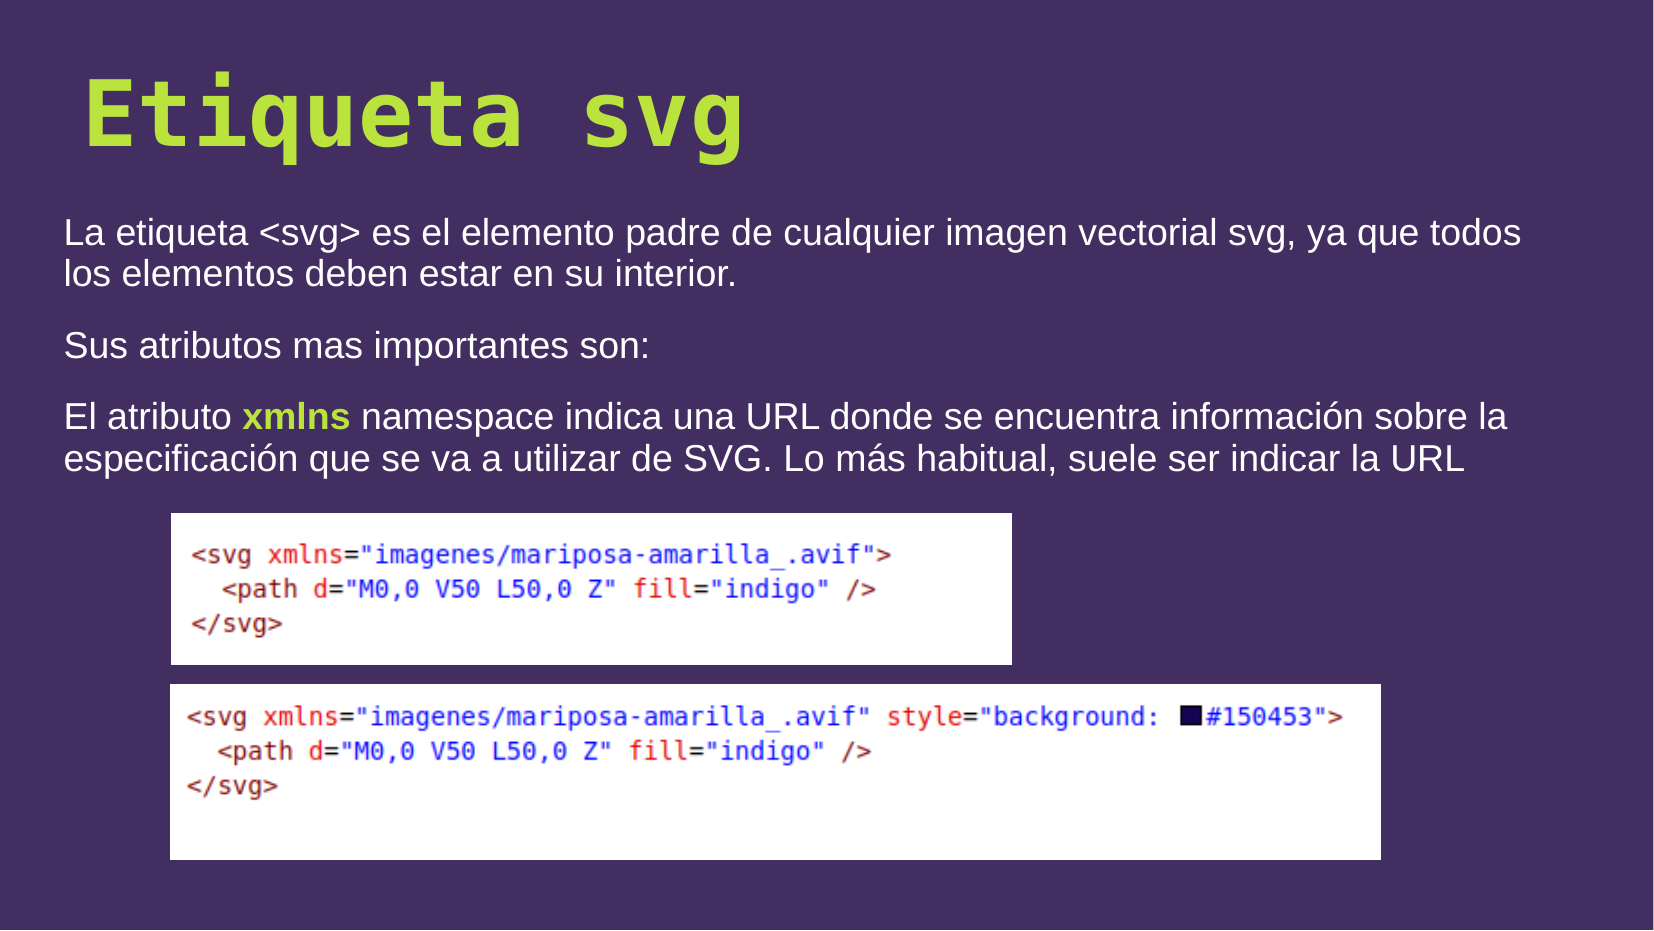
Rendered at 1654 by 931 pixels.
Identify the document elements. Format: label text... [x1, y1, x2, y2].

title Etiqueta svg [82, 37, 1571, 193]
list La etiqueta <svg> es el elemento padre de cualquier imagen vectorial svg, ya que todos los elementos deben estar en su interior. Sus atributos mas importantes son: El atributo xmlns namespace indica una URL donde se encuentra información sobre la especificación que se va a utilizar de SVG. Lo más habitual, suele ser indicar la URL [63, 210, 1580, 482]
picture [170, 684, 1381, 860]
picture [171, 513, 1012, 665]
